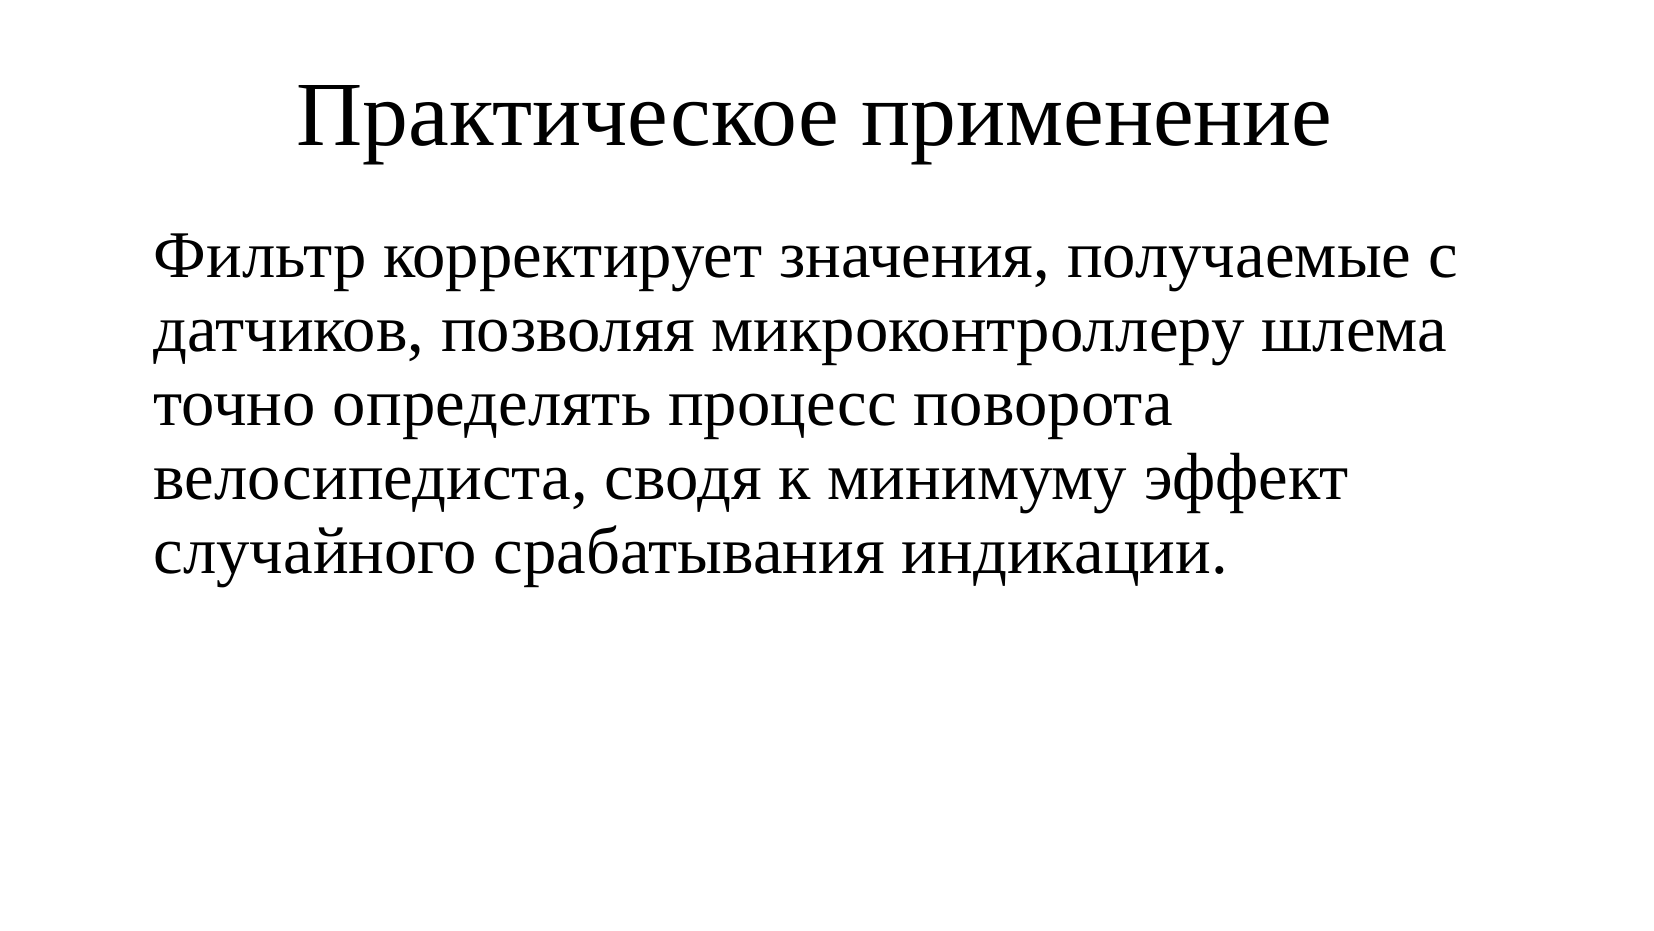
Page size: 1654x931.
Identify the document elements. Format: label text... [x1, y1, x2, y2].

list Фильтр корректирует значения, получаемые с датчиков, позволяя микроконтроллеру шлема точно определять процесс поворота велосипедиста, сводя к минимуму эффект случайного срабатывания индикации. [82, 217, 1571, 758]
title Практическое применение [82, 37, 1571, 193]
